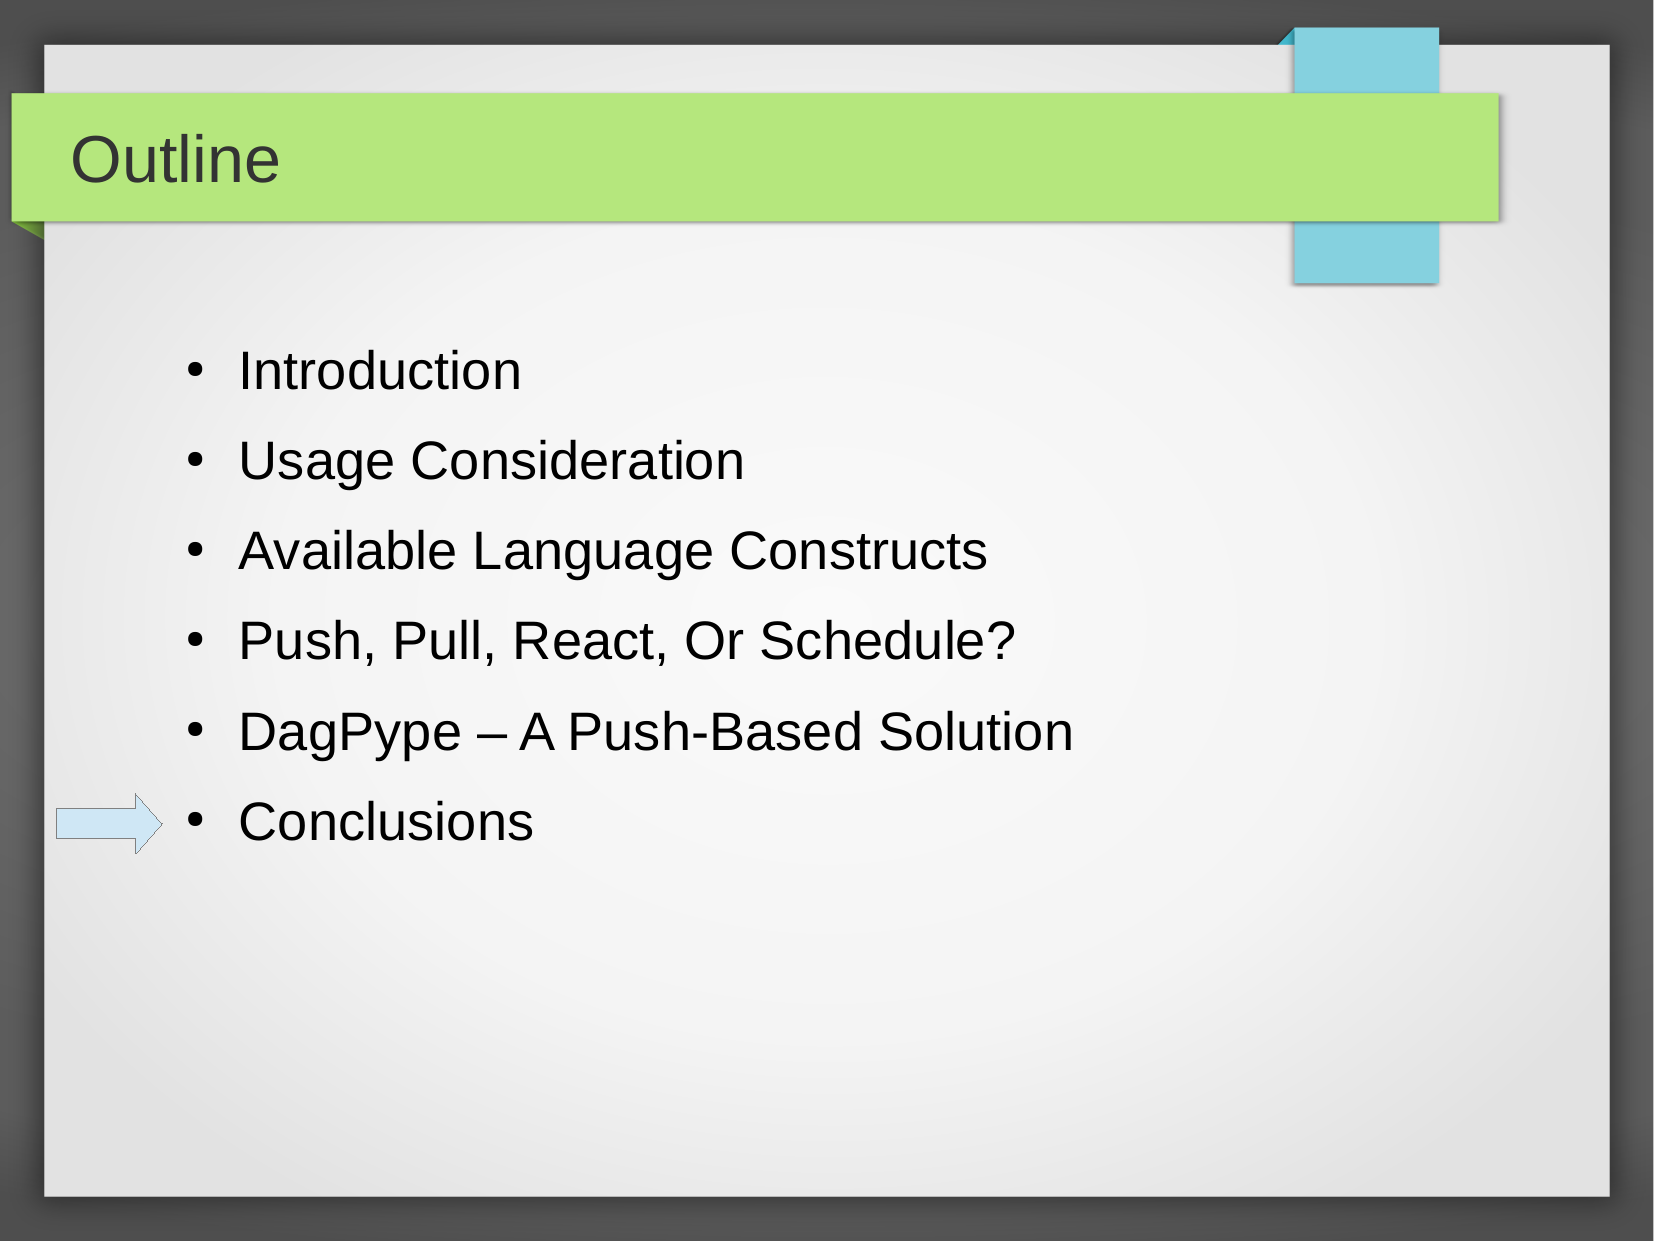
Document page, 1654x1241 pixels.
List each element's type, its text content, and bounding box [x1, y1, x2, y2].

picture [0, 0, 1654, 1241]
title Outline [70, 106, 1229, 213]
text_box [56, 793, 163, 854]
list Introduction Usage Consideration Available Language Constructs Push, Pull, React, Or Schedule? DagPype – A Push-Based Solution Conclusions [167, 340, 1623, 1060]
